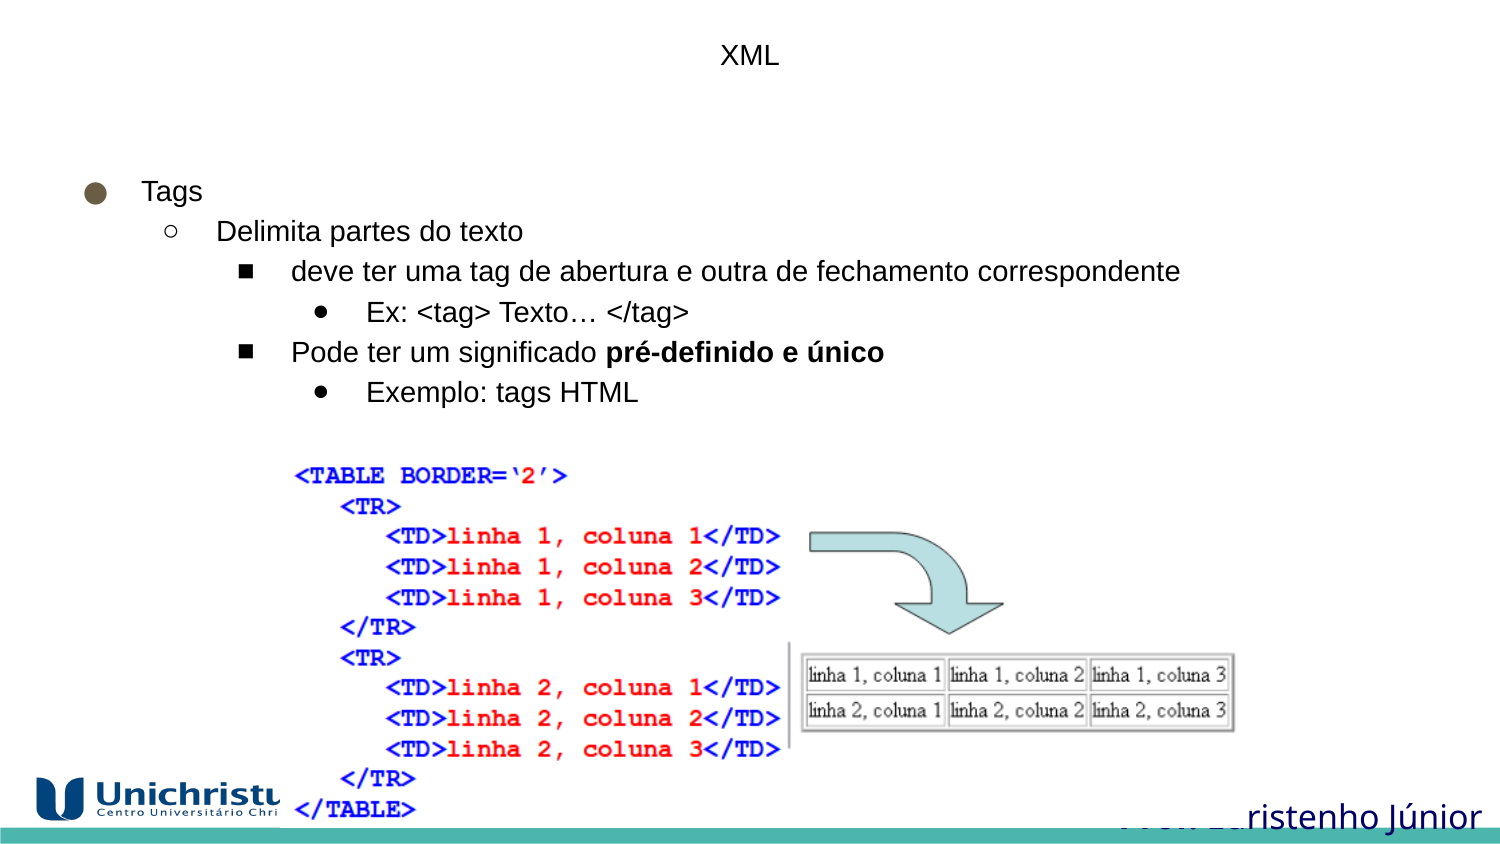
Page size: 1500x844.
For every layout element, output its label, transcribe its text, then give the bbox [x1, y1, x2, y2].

list Tags Delimita partes do texto deve ter uma tag de abertura e outra de fechamento correspondente Ex: <tag> Texto… </tag> Pode ter um significado pré-definido e único Exemplo: tags HTML [51, 152, 1449, 750]
title XML [51, 20, 1449, 137]
picture [32, 454, 1249, 828]
